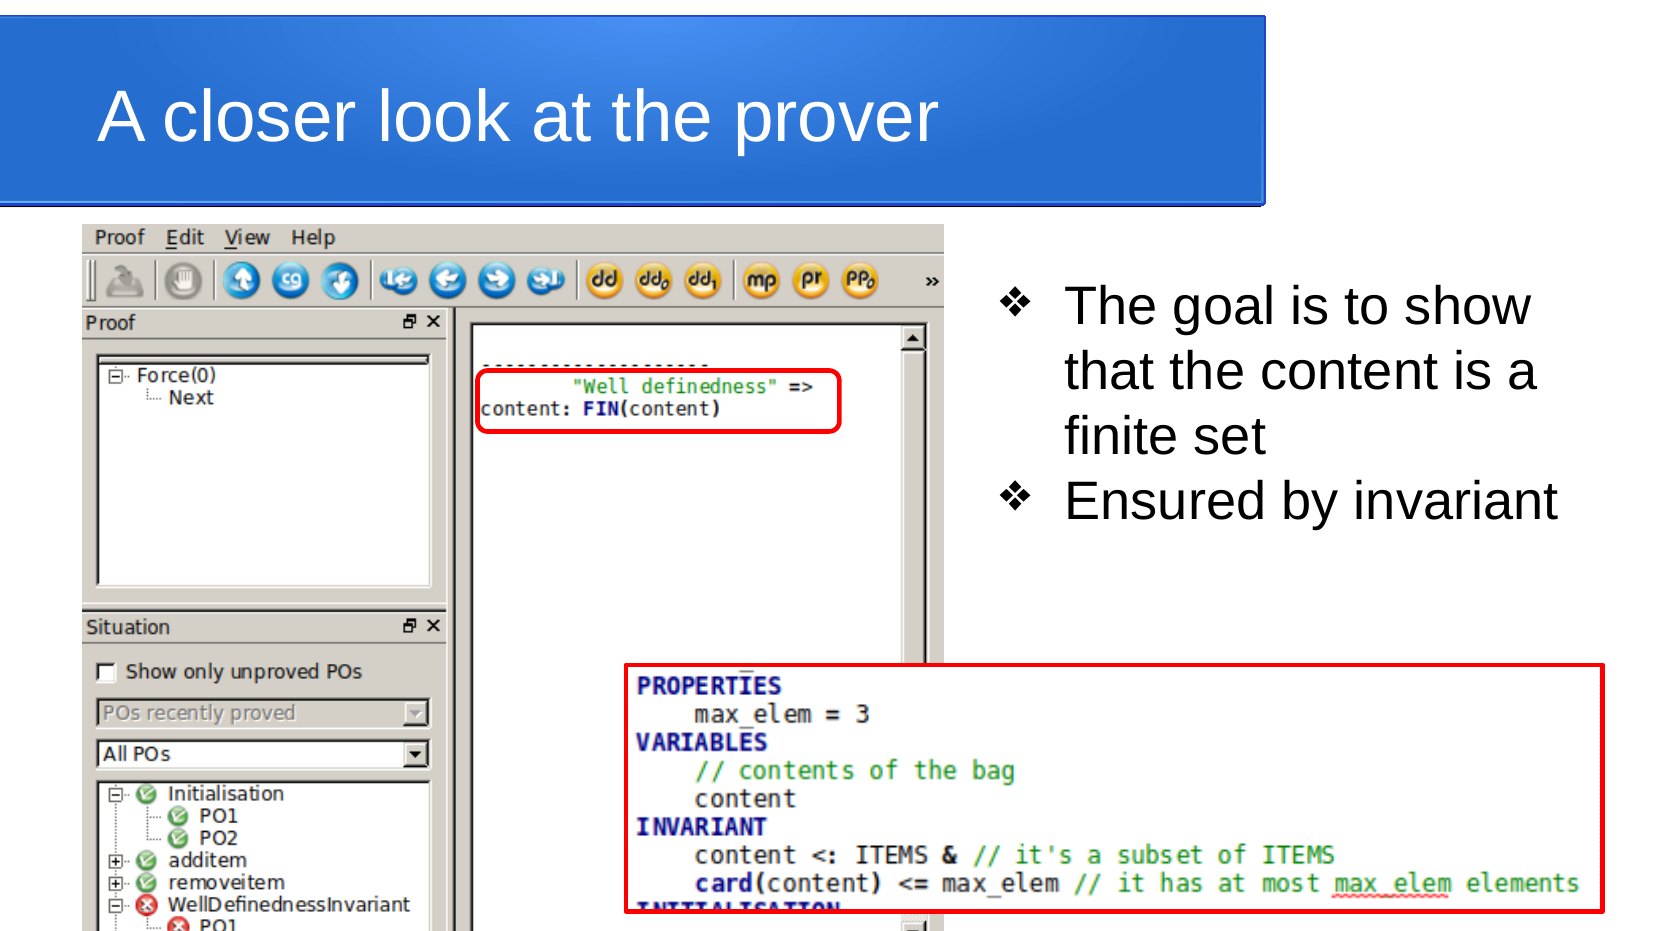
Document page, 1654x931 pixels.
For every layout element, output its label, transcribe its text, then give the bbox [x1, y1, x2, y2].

title A closer look at the prover [82, 35, 1235, 189]
list The goal is to show that the content is a finite set Ensured by invariant [974, 255, 1612, 795]
picture [0, 13, 1269, 211]
picture [628, 667, 1601, 910]
picture [82, 224, 944, 931]
